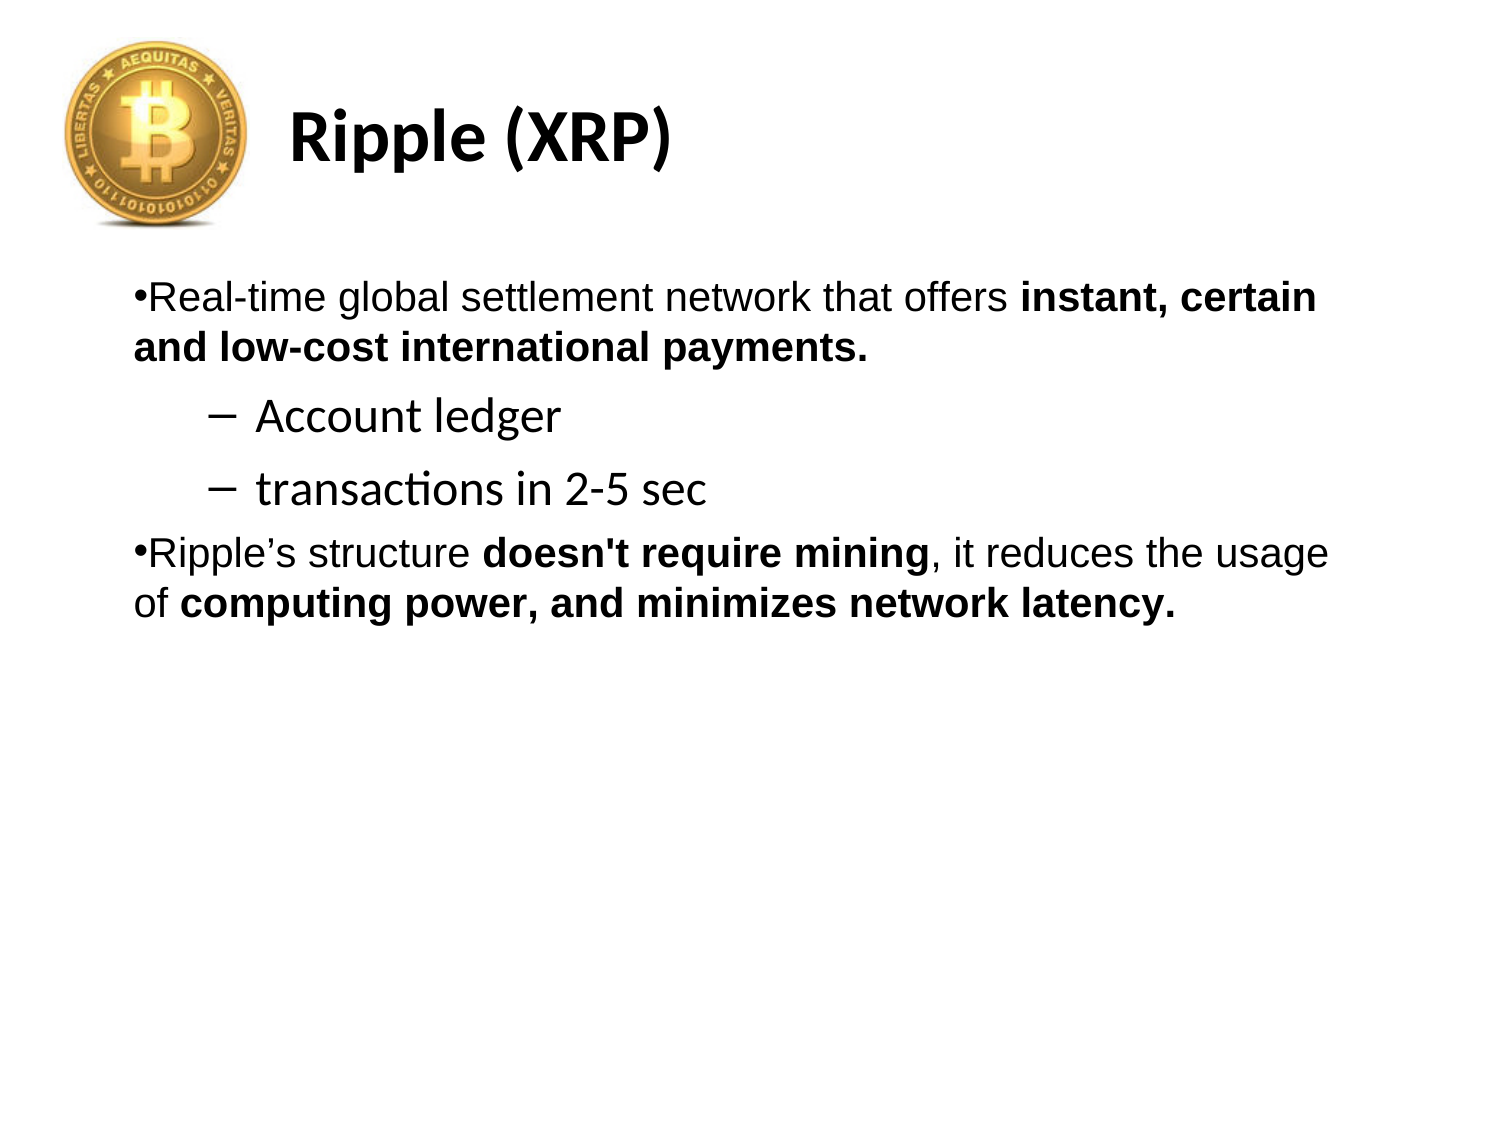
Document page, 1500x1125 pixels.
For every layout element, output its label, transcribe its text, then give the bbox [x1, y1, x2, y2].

picture [62, 37, 250, 230]
text_box Real-time global settlement network that offers instant, certain and low-cost international payments. Account ledger transactions in 2-5 sec Ripple’s structure doesn't require mining, it reduces the usage of computing power, and minimizes network latency. [118, 262, 1382, 694]
text_box Ripple (XRP) [275, 37, 1326, 225]
